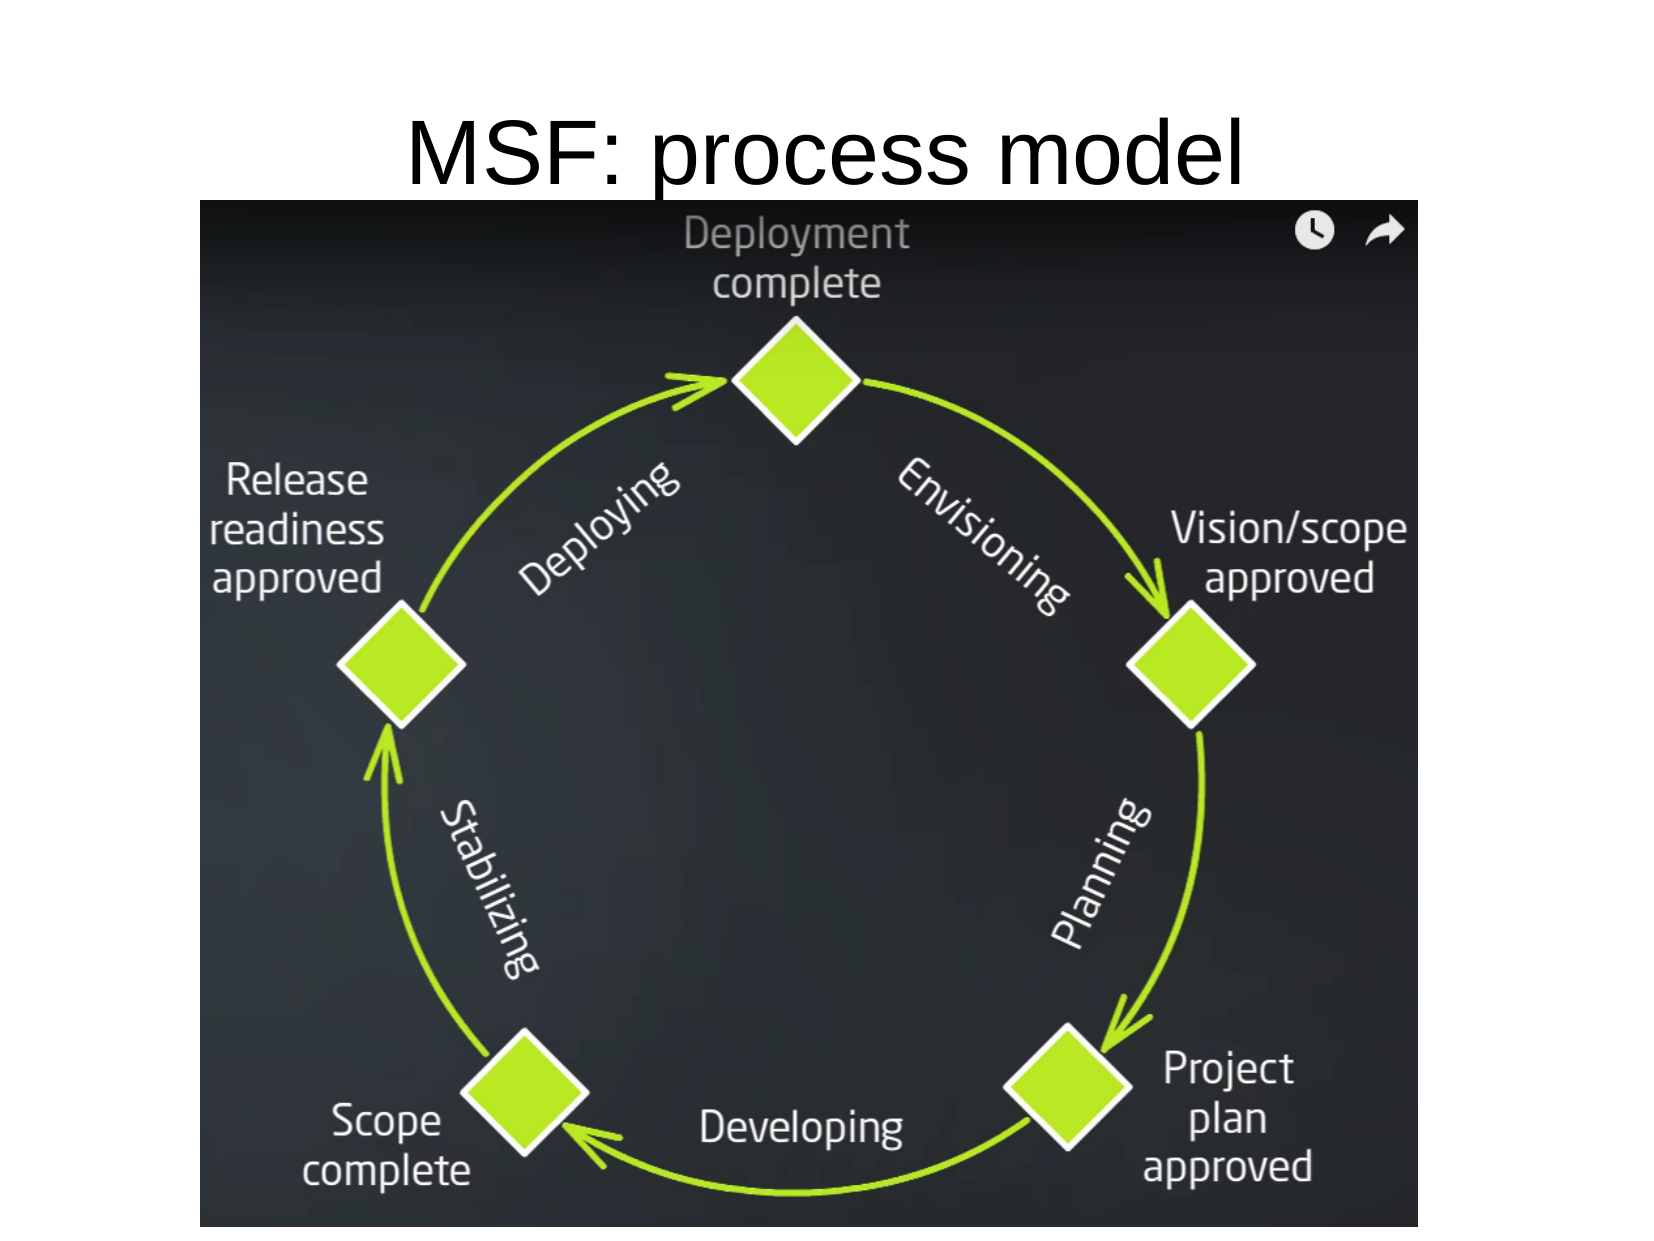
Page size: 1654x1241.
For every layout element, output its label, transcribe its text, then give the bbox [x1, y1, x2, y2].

title MSF: process model [82, 49, 1571, 257]
picture [200, 200, 1418, 1227]
